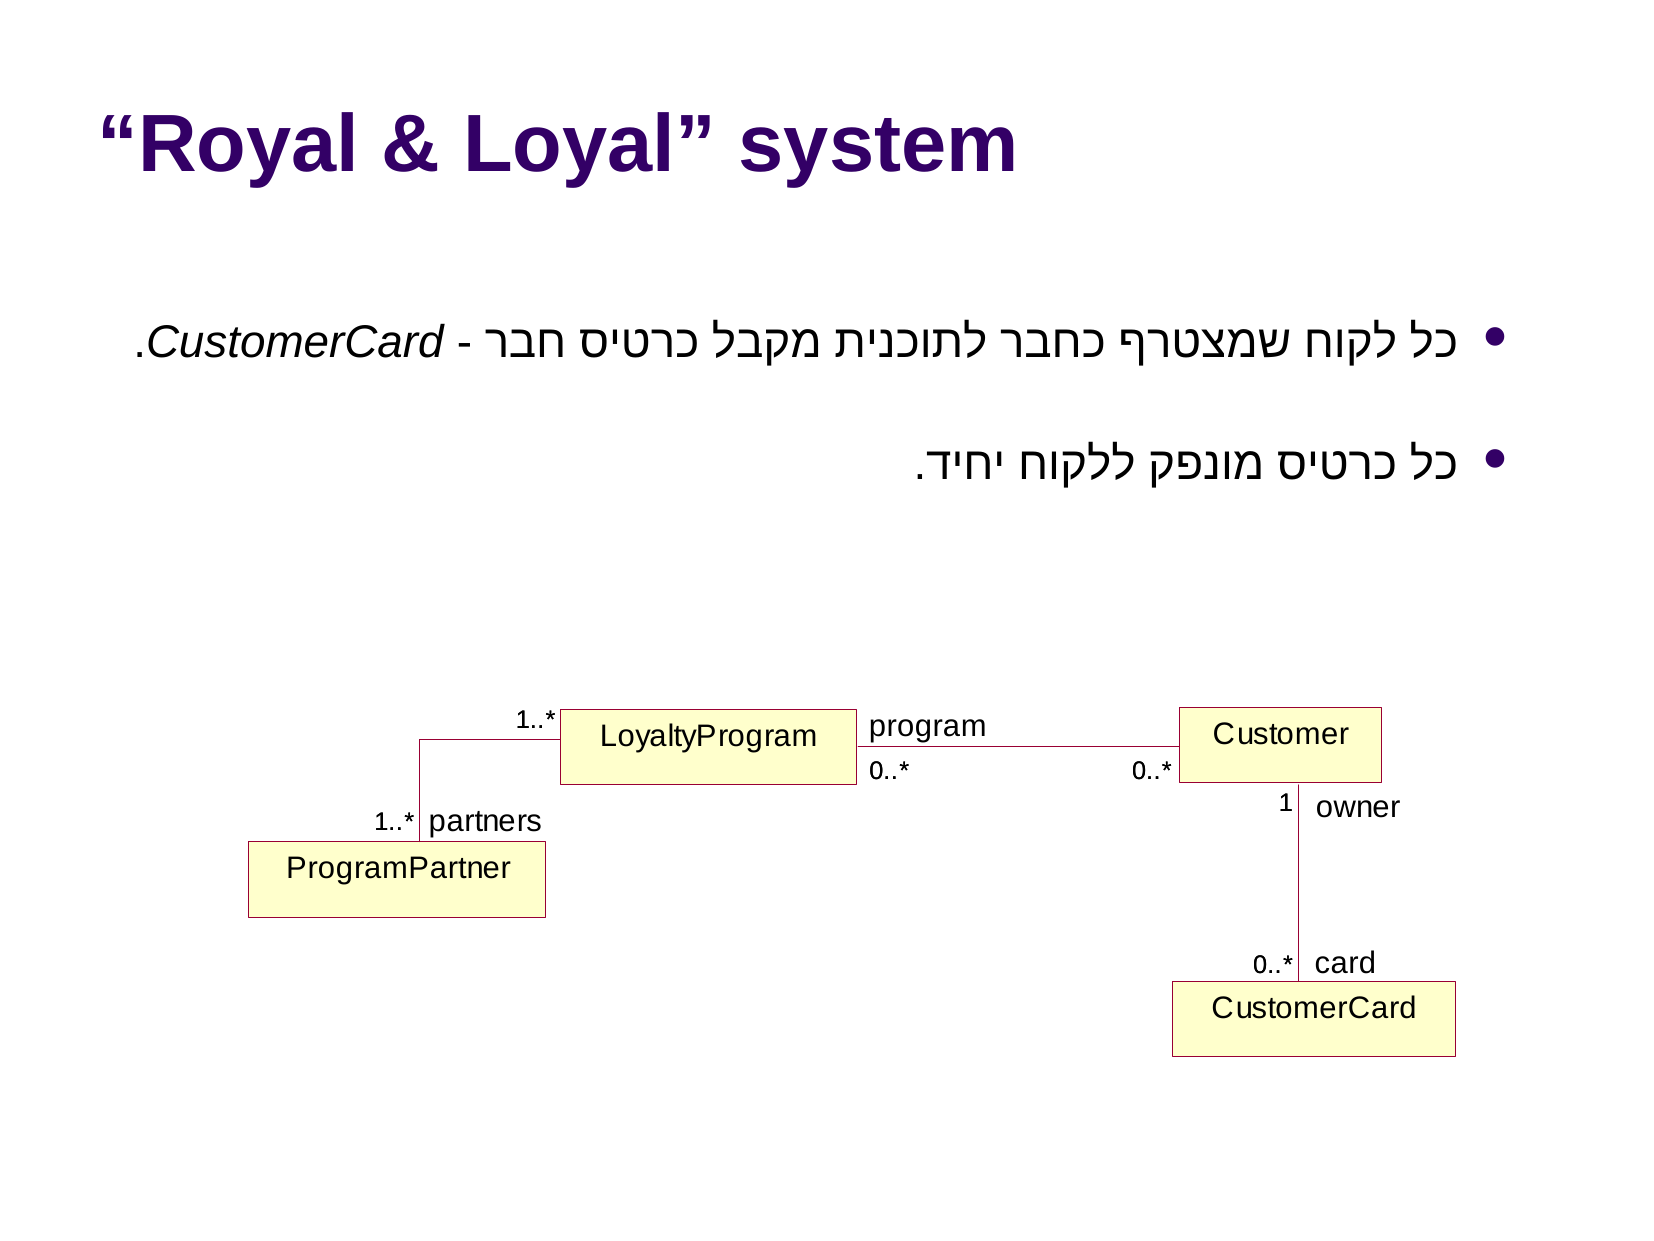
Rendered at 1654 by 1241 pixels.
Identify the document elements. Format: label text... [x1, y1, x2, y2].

picture [188, 687, 1519, 1082]
title “Royal & Loyal” system [82, 22, 1447, 257]
list כל לקוח שמצטרף כחבר לתוכנית מקבל כרטיס חבר - CustomerCard. כל כרטיס מונפק ללקוח יחיד. [82, 310, 1530, 588]
